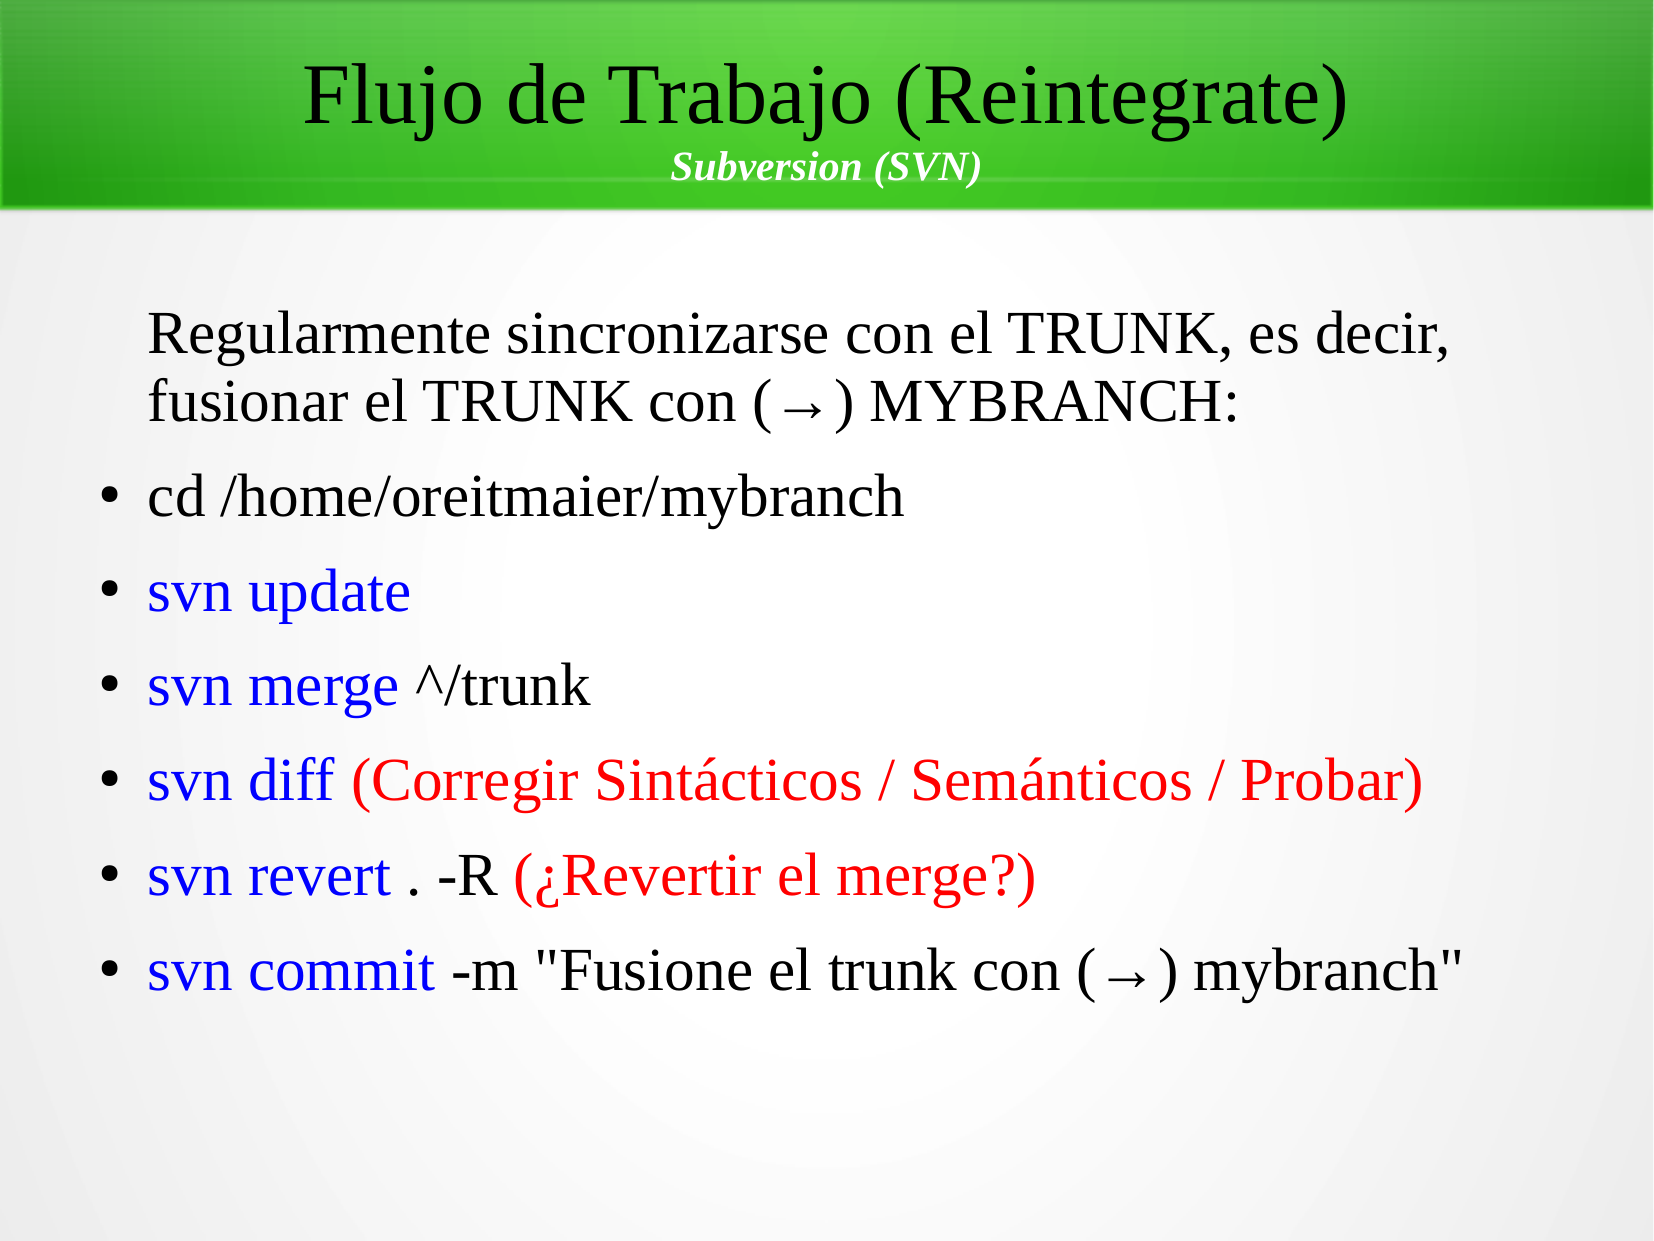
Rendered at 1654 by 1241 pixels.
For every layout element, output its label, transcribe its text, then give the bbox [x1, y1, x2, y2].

title Flujo de Trabajo (Reintegrate) Subversion (SVN) [82, 46, 1571, 190]
list Regularmente sincronizarse con el TRUNK, es decir, fusionar el TRUNK con (→) MYBRANCH: cd /home/oreitmaier/mybranch svn update svn merge ^/trunk svn diff (Corregir Sintácticos / Semánticos / Probar) svn revert . -R (¿Revertir el merge?) svn commit -m "Fusione el trunk con (→) mybranch" [82, 299, 1571, 1019]
picture [0, 0, 1654, 1241]
